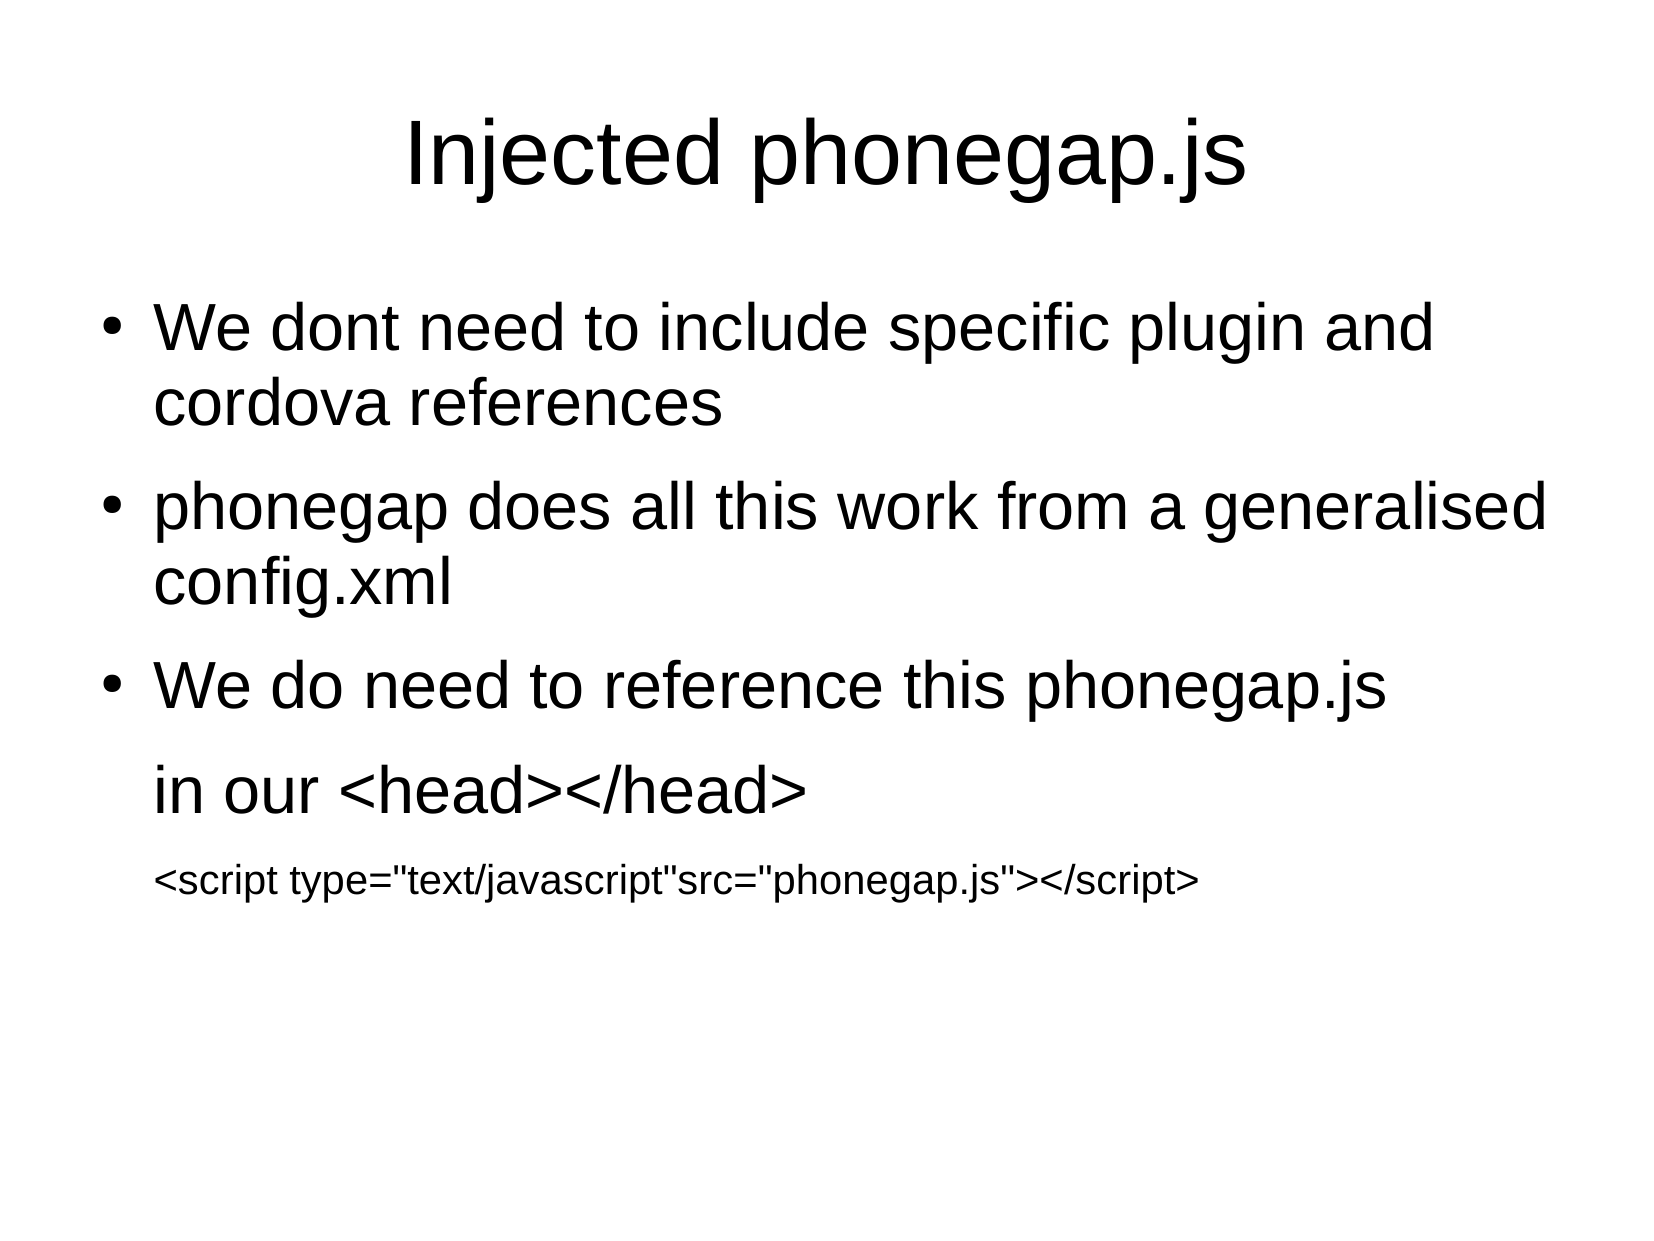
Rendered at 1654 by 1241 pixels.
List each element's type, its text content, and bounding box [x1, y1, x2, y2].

list We dont need to include specific plugin and cordova references phonegap does all this work from a generalised config.xml We do need to reference this phonegap.js in our <head></head> <script type="text/javascript"src="phonegap.js"></script> [82, 290, 1595, 1010]
title Injected phonegap.js [82, 49, 1571, 257]
